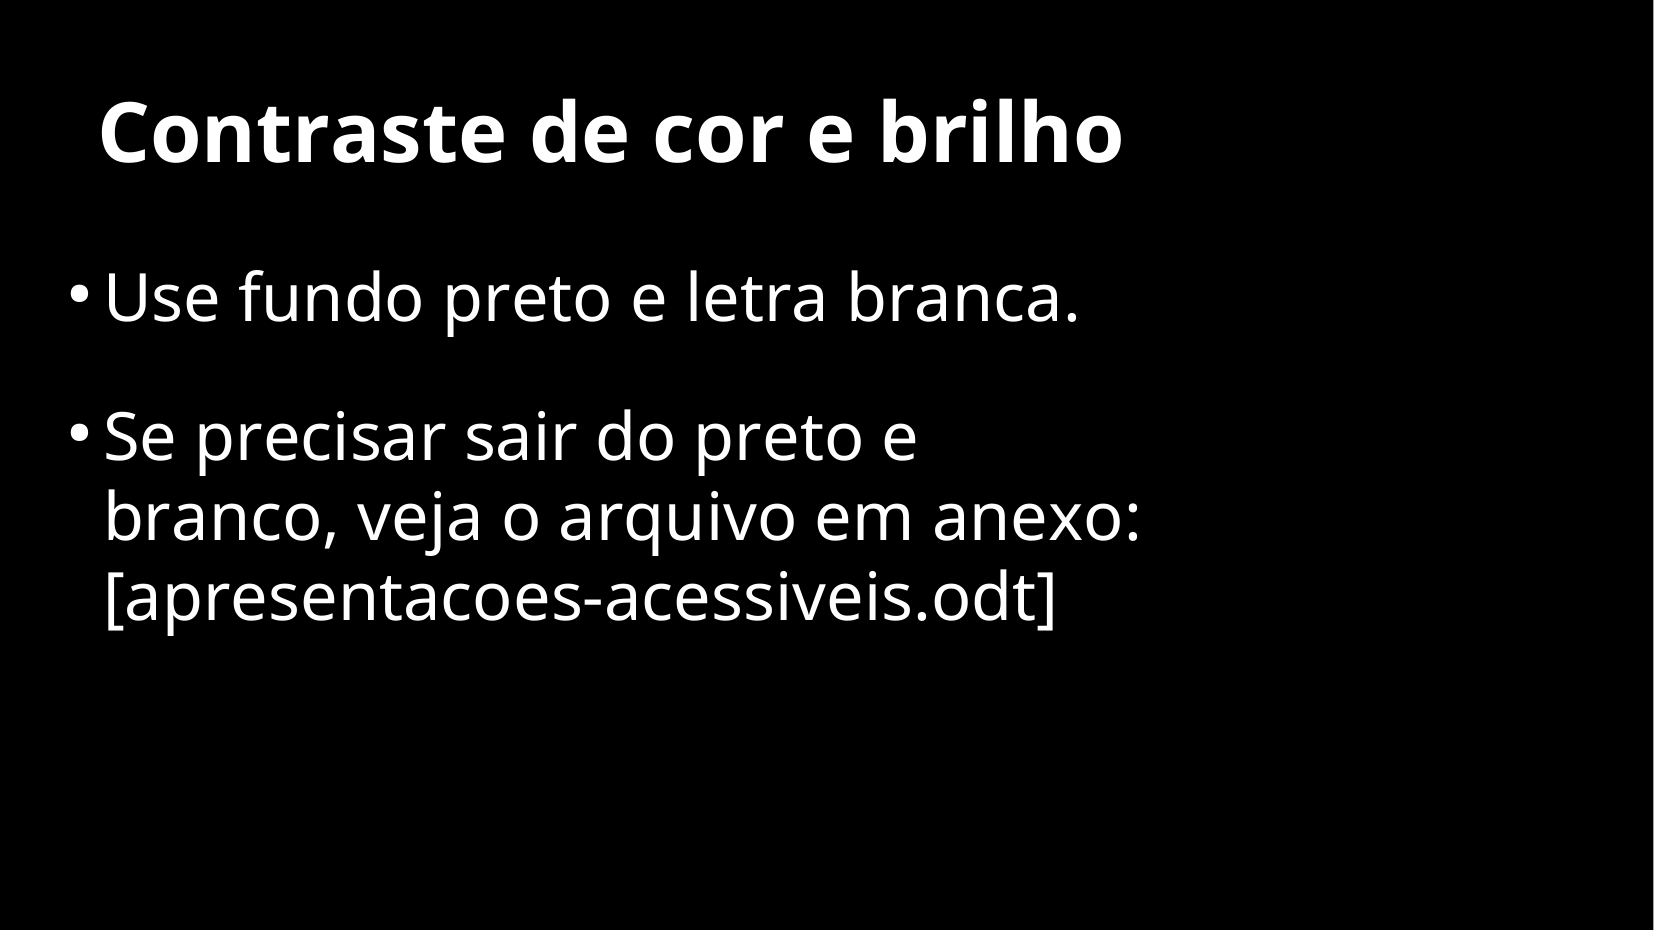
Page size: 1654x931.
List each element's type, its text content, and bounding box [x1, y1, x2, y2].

text_box Contraste de cor e brilho [82, 70, 1406, 130]
text_box Use fundo preto e letra branca. Se precisar sair do preto e branco, veja o arquivo em anexo: [apresentacoes-acessiveis.odt] [53, 247, 1394, 931]
